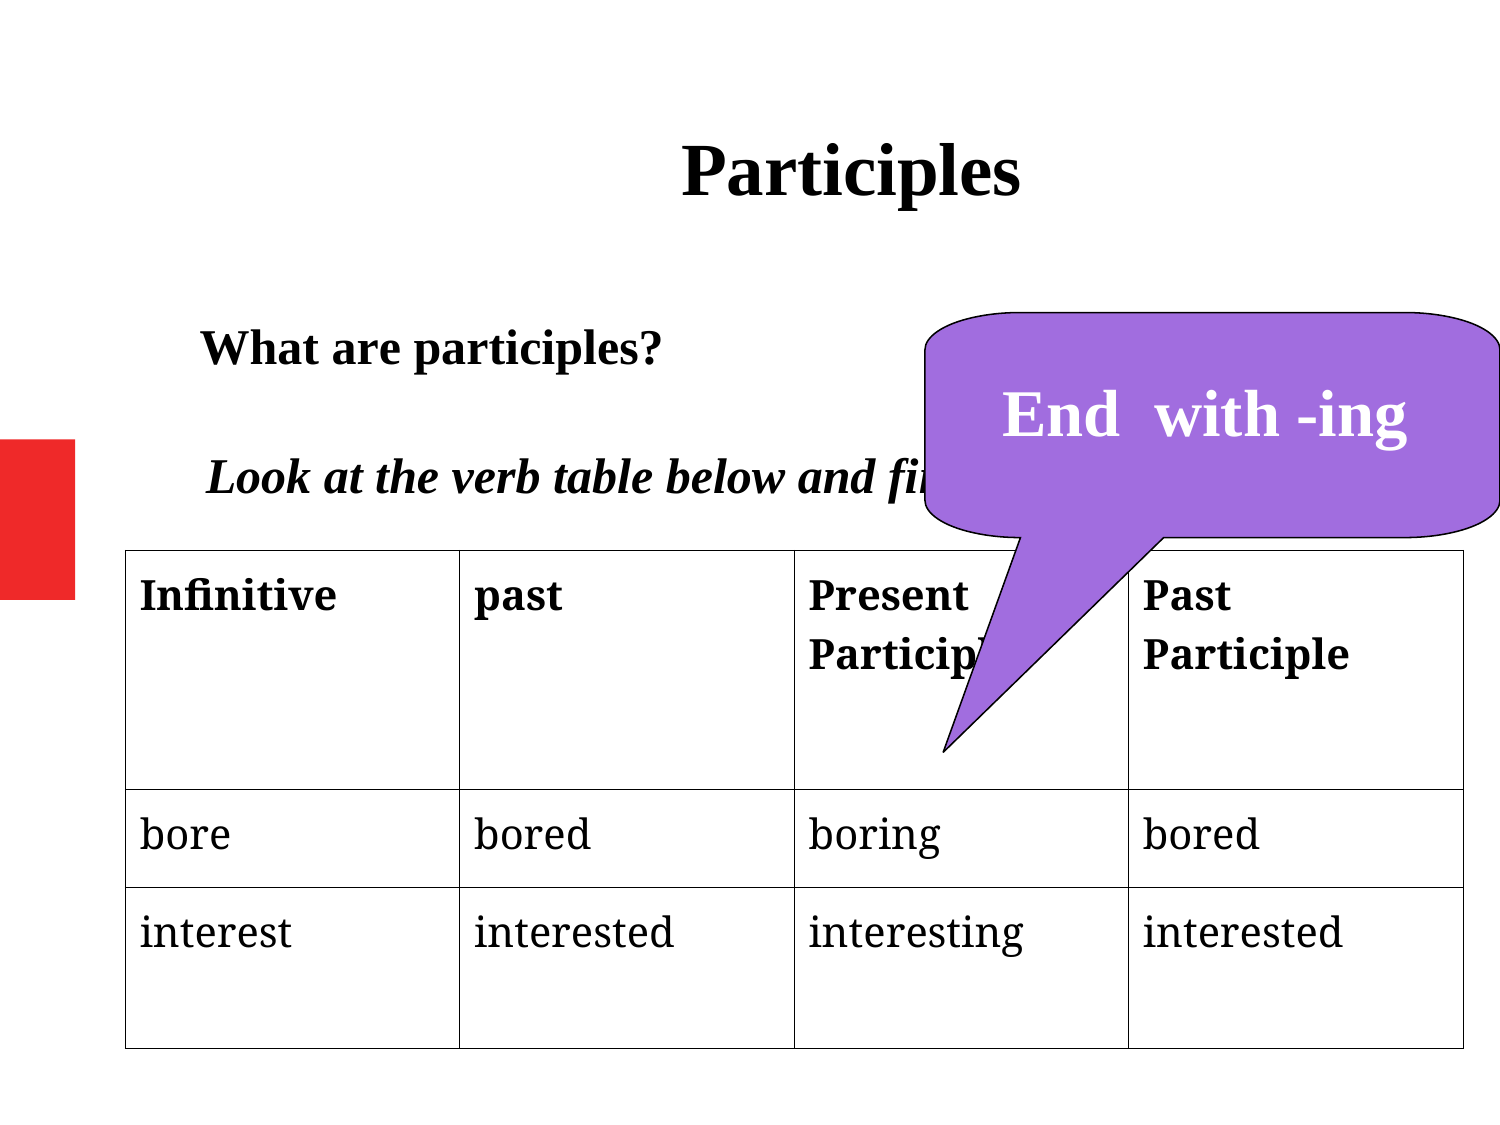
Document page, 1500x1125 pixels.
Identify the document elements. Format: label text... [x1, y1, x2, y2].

text_box Participles [291, 112, 1413, 218]
text_box End with -ing [987, 362, 1438, 458]
table_header Present Participle [795, 551, 1128, 789]
table_cell interested [1129, 888, 1463, 1048]
table_cell interest [126, 888, 459, 1048]
table_cell interesting [795, 888, 1128, 1048]
table_cell interested [460, 888, 794, 1048]
text_box What are participles? [184, 306, 1426, 383]
table_cell bore [126, 790, 459, 887]
table_header Past Participle [1129, 551, 1463, 789]
text_box [924, 312, 1500, 753]
table_cell boring [795, 790, 1128, 887]
table_header Infinitive [126, 551, 459, 789]
text_box Look at the verb table below and find out the answers. [191, 436, 929, 512]
table_cell bored [460, 790, 794, 887]
table_cell bored [1129, 790, 1463, 887]
table_header past [460, 551, 794, 789]
